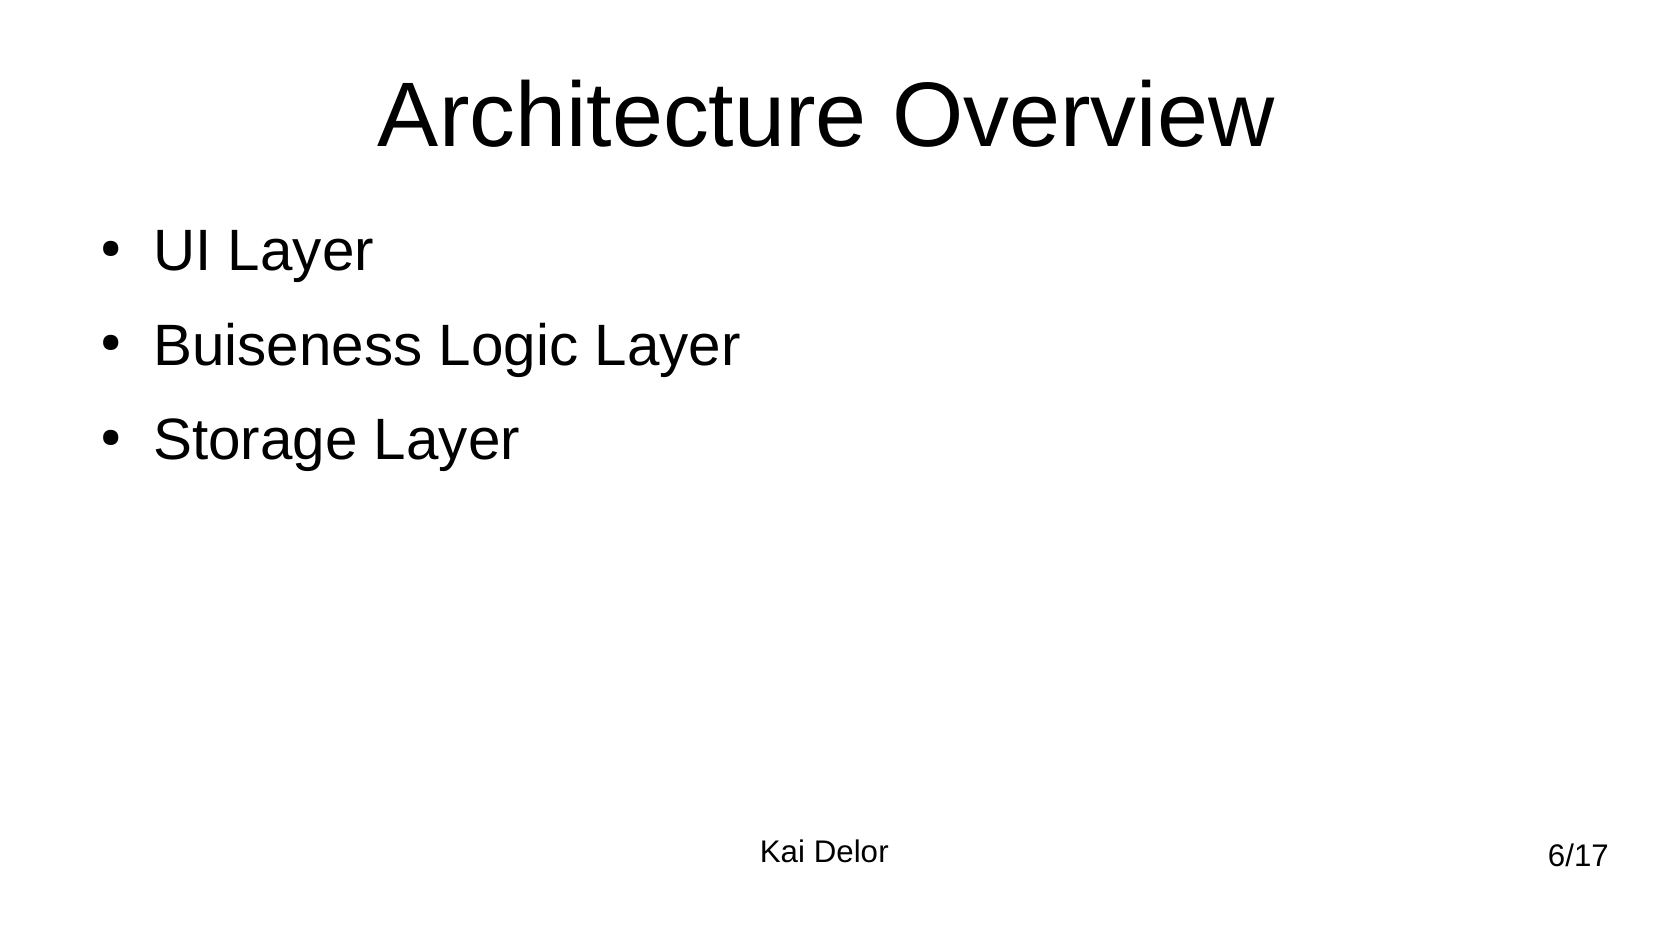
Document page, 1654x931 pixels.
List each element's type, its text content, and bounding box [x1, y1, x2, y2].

title Architecture Overview [82, 37, 1571, 193]
list UI Layer Buiseness Logic Layer Storage Layer [82, 217, 1571, 758]
text_box <Foliennummer>/17 [1358, 830, 1625, 886]
text_box Kai Delor [745, 826, 904, 877]
